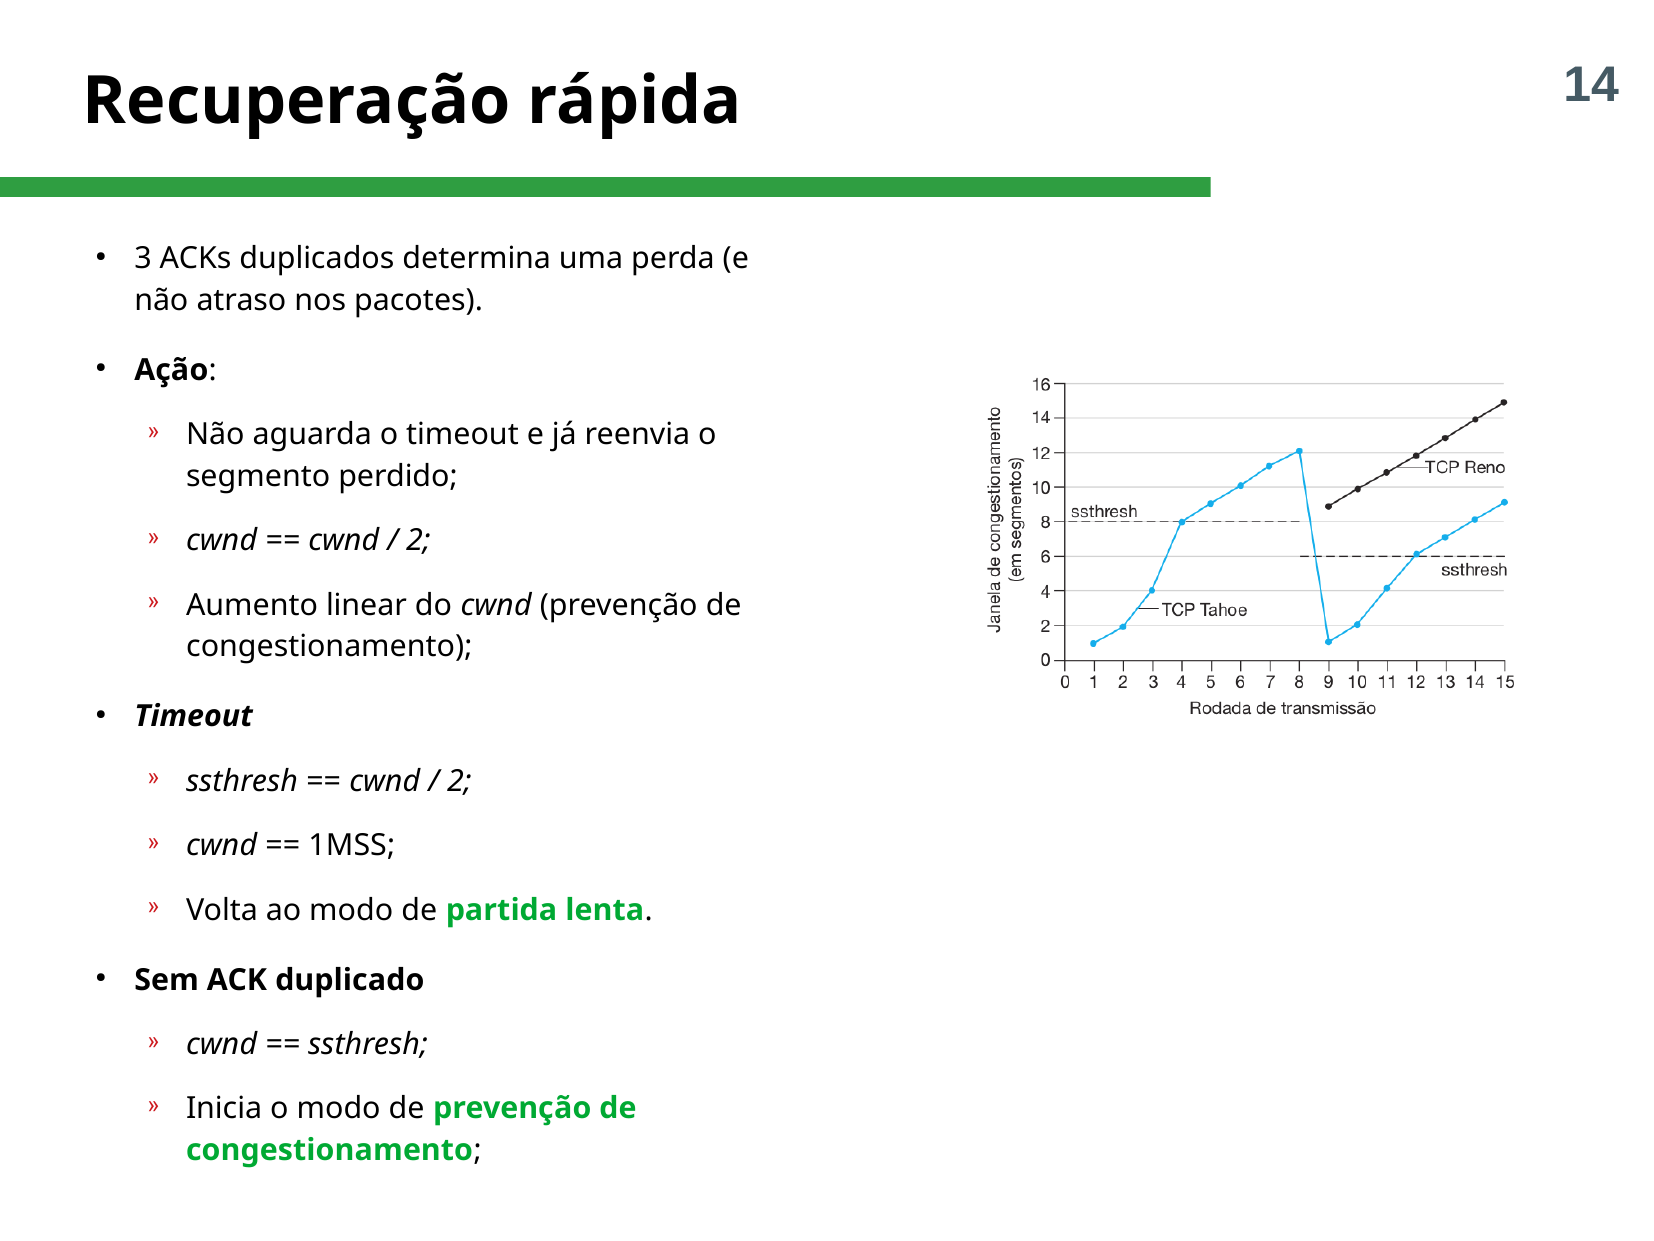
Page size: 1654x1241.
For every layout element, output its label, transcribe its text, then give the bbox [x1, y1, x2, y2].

list 3 ACKs duplicados determina uma perda (e não atraso nos pacotes). Ação: Não aguarda o timeout e já reenvia o segmento perdido; cwnd == cwnd / 2; Aumento linear do cwnd (prevenção de congestionamento); Timeout ssthresh == cwnd / 2; cwnd == 1MSS; Volta ao modo de partida lenta. Sem ACK duplicado cwnd == ssthresh; Inicia o modo de prevenção de congestionamento; [82, 236, 809, 1182]
picture [974, 354, 1550, 743]
title Recuperação rápida [82, 0, 1152, 202]
